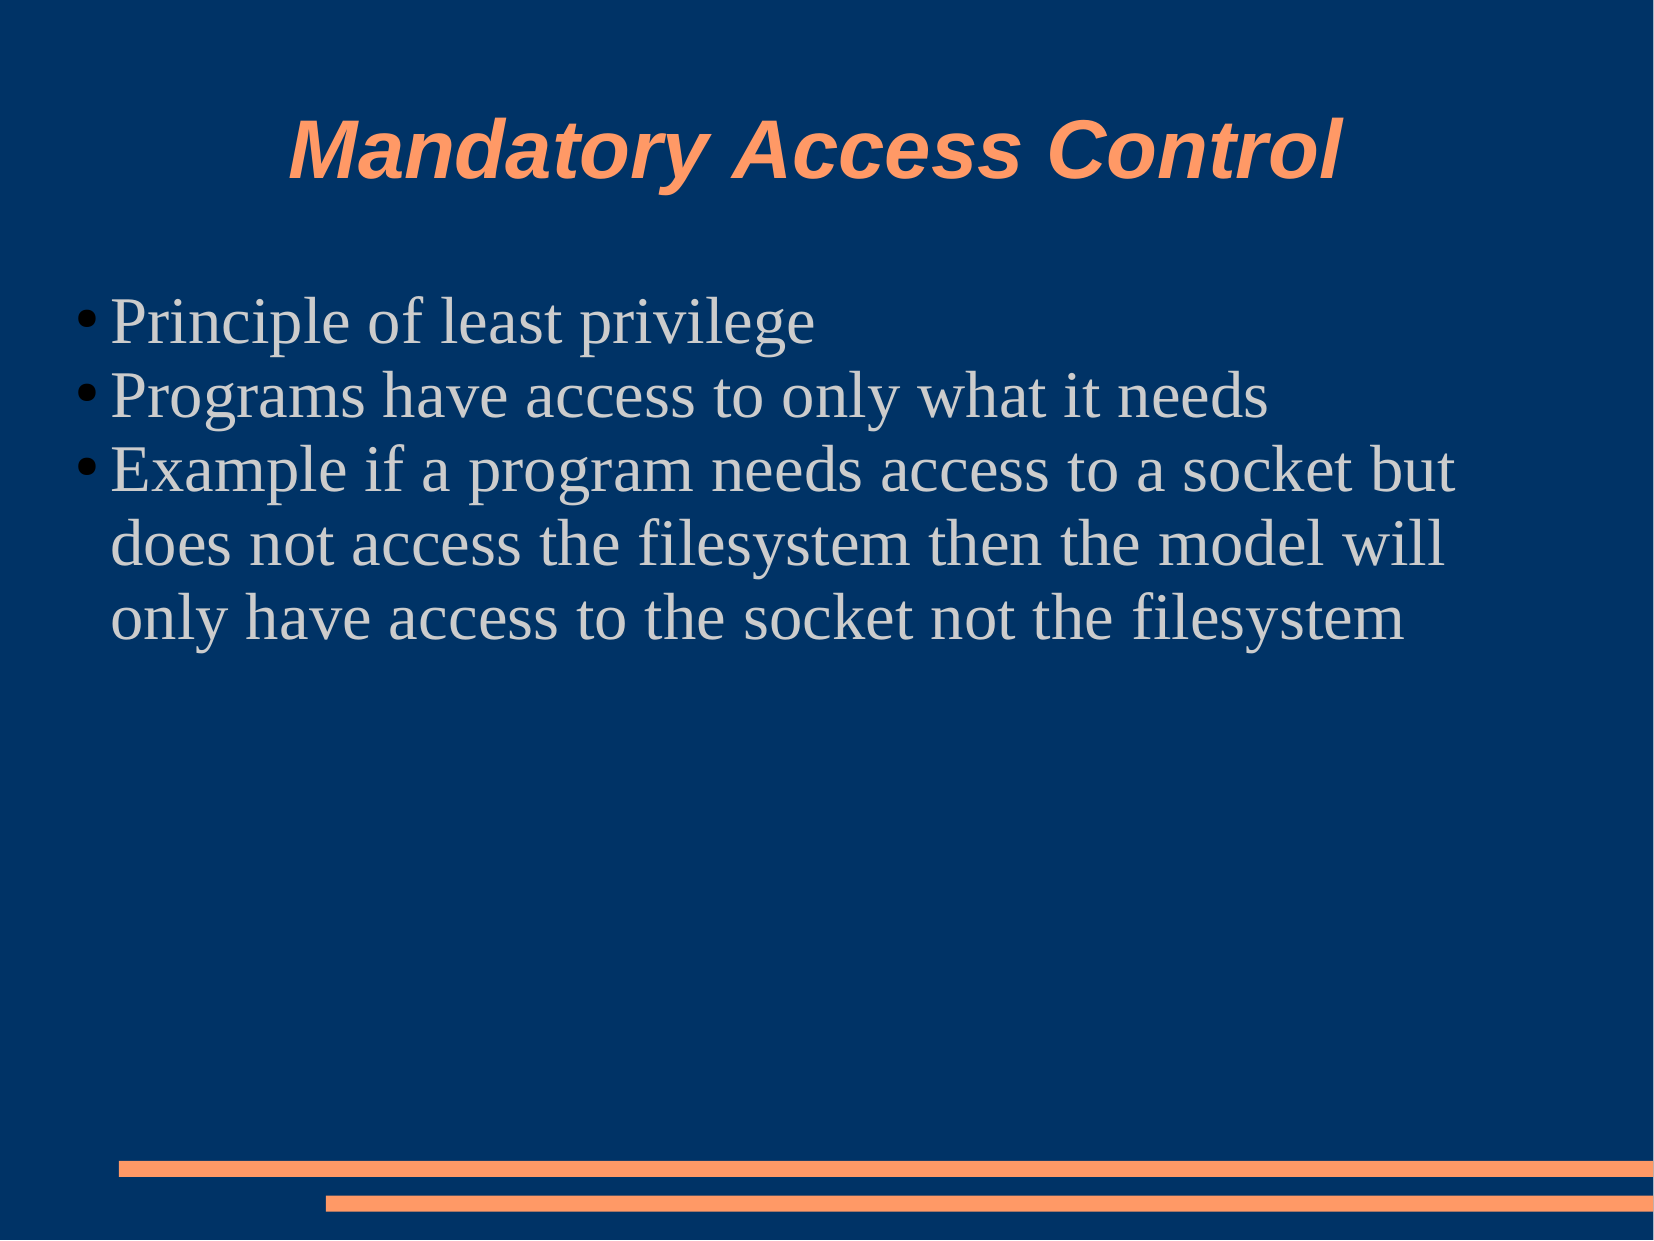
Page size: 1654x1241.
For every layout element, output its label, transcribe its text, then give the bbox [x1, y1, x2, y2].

subtitle Principle of least privilege Programs have access to only what it needs Example if a program needs access to a socket but does not access the filesystem then the model will only have access to the socket not the filesystem [75, 262, 1515, 676]
title Mandatory Access Control [121, 53, 1534, 247]
